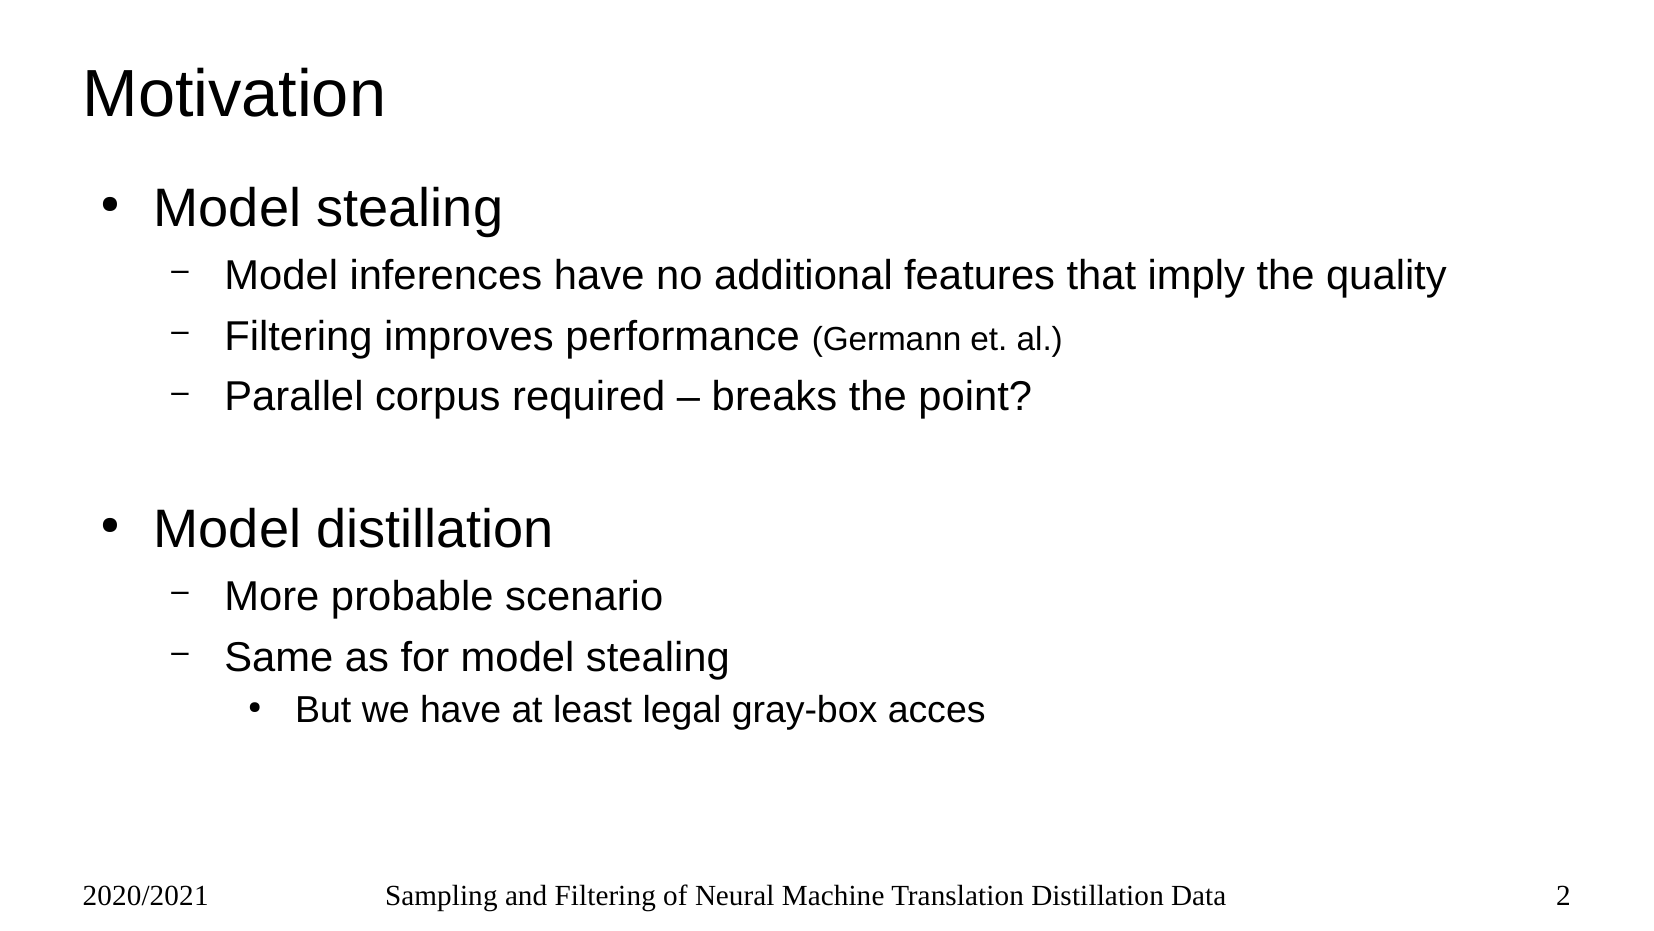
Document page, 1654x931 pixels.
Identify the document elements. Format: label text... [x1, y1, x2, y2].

list Model stealing Model inferences have no additional features that imply the quality Filtering improves performance (Germann et. al.) Parallel corpus required – breaks the point? Model distillation More probable scenario Same as for model stealing But we have at least legal gray-box acces [82, 187, 1571, 758]
title Motivation [82, 37, 1571, 151]
